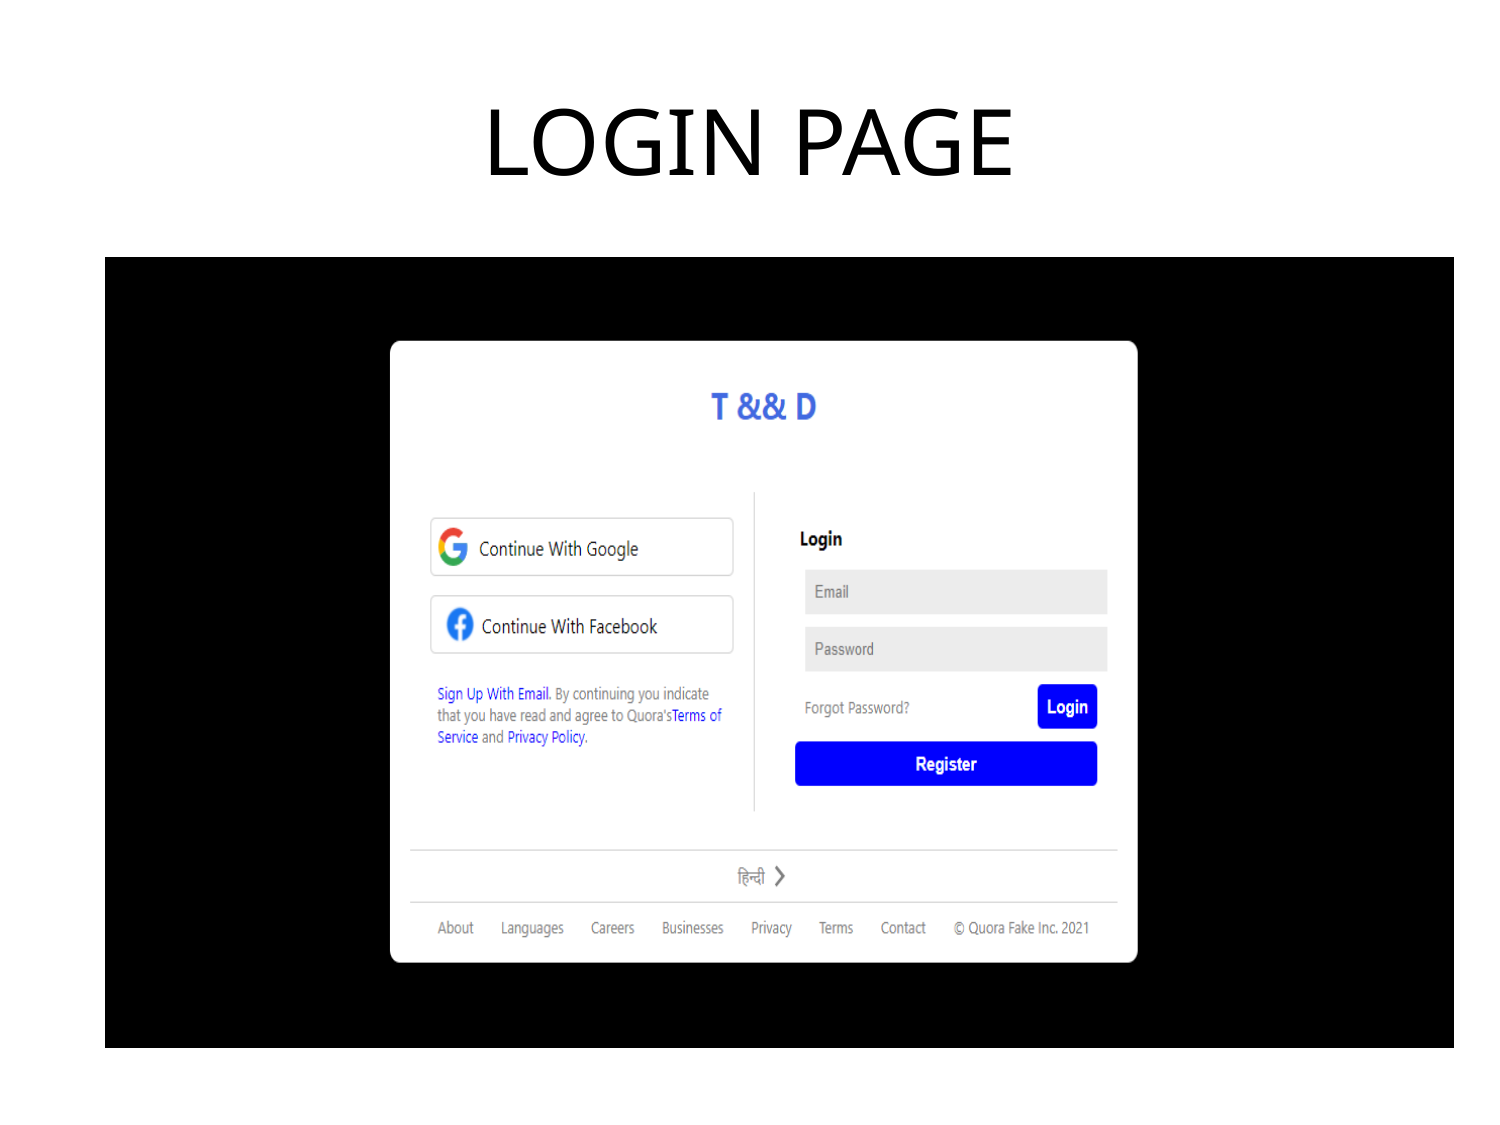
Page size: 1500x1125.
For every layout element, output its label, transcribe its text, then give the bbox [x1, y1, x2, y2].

title LOGIN PAGE [75, 45, 1425, 233]
picture [105, 257, 1454, 1048]
